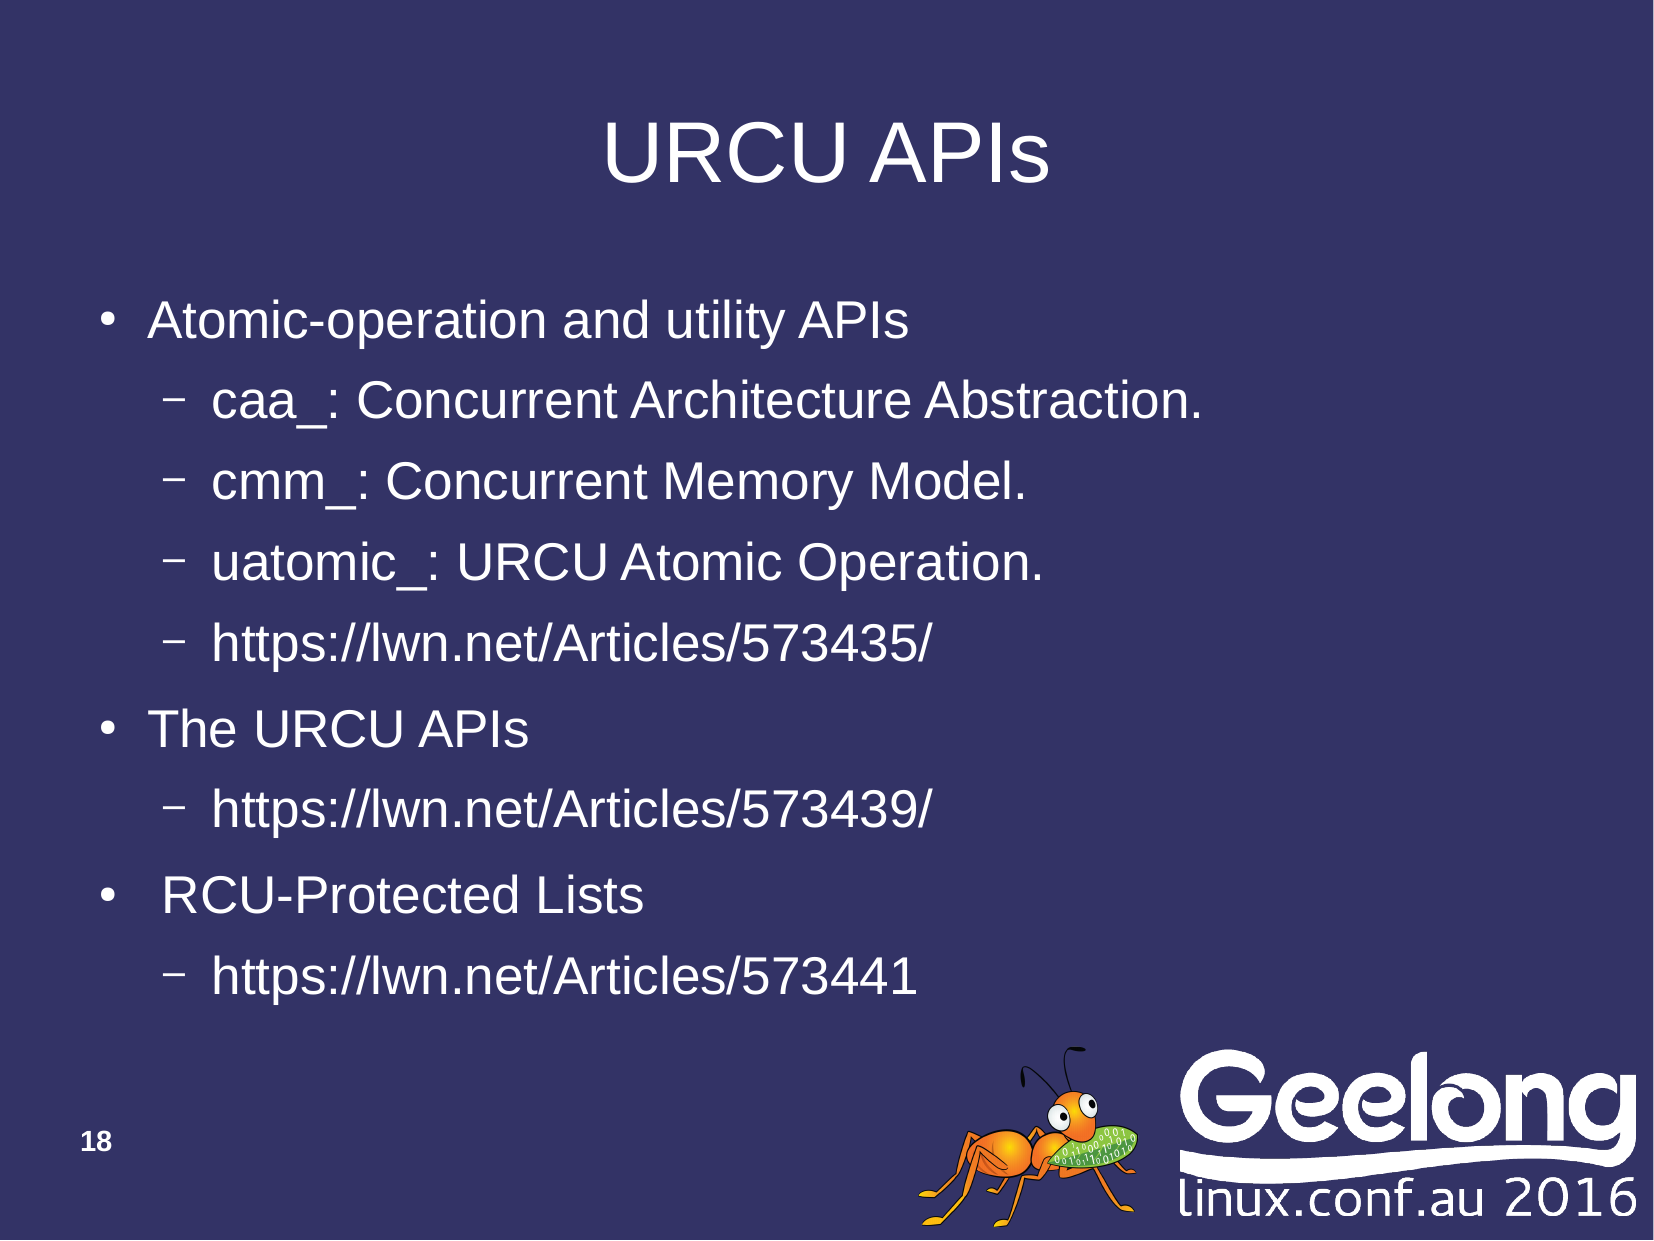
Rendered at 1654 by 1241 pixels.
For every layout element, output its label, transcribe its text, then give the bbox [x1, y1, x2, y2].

picture [915, 1044, 1141, 1231]
picture [1180, 1049, 1636, 1216]
list Atomic-operation and utility APIs caa_: Concurrent Architecture Abstraction. cmm_: Concurrent Memory Model. uatomic_: URCU Atomic Operation. https://lwn.net/Articles/573435/ The URCU APIs https://lwn.net/Articles/573439/ RCU-Protected Lists https://lwn.net/Articles/573441 [82, 290, 1571, 1010]
title URCU APIs [82, 49, 1571, 257]
